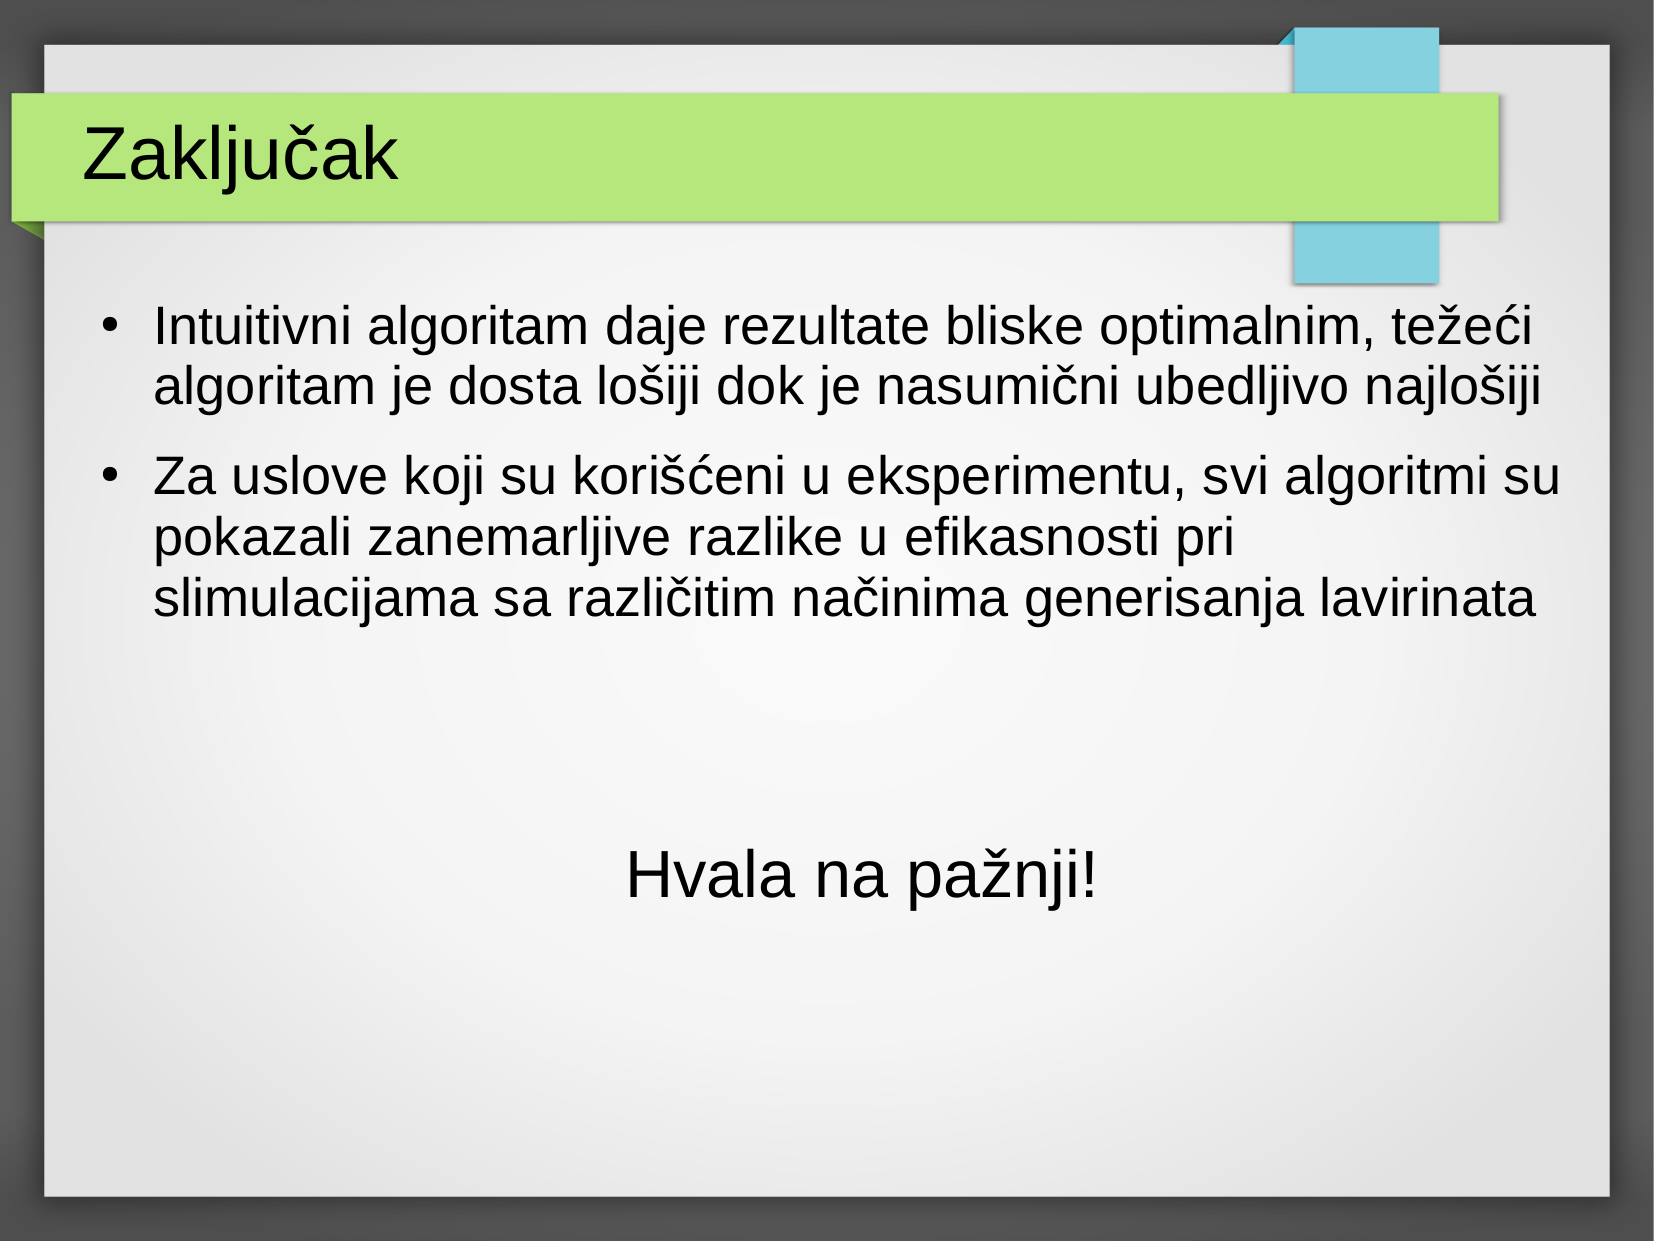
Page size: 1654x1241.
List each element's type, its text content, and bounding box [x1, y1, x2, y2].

title Zaključak [82, 94, 1264, 213]
list Intuitivni algoritam daje rezultate bliske optimalnim, težeći algoritam je dosta lošiji dok je nasumični ubedljivo najlošiji Za uslove koji su korišćeni u eksperimentu, svi algoritmi su pokazali zanemarljive razlike u efikasnosti pri slimulacijama sa različitim načinima generisanja lavirinata Hvala na pažnji! [82, 295, 1571, 1015]
picture [0, 0, 1654, 1241]
